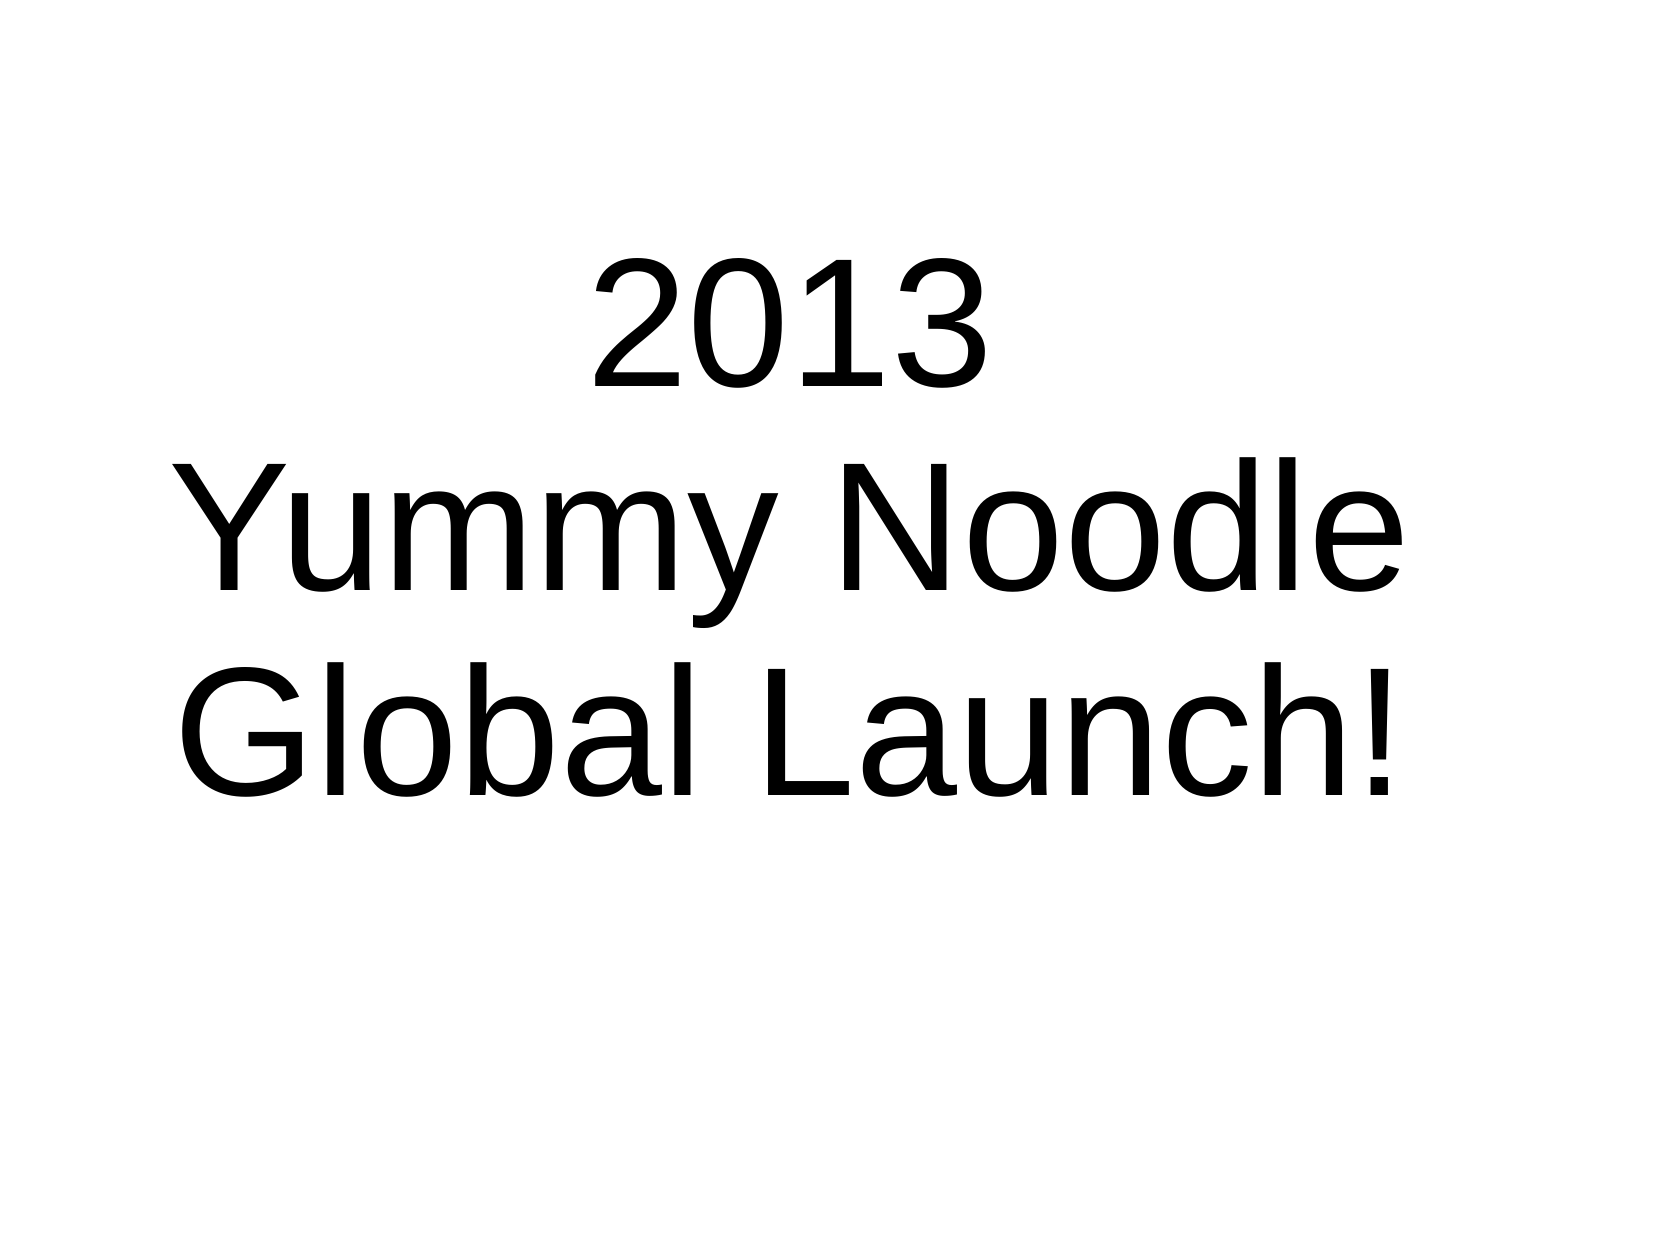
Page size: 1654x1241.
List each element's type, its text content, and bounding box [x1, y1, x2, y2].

text_box 2013 Yummy Noodle Global Launch! [153, 212, 1654, 843]
